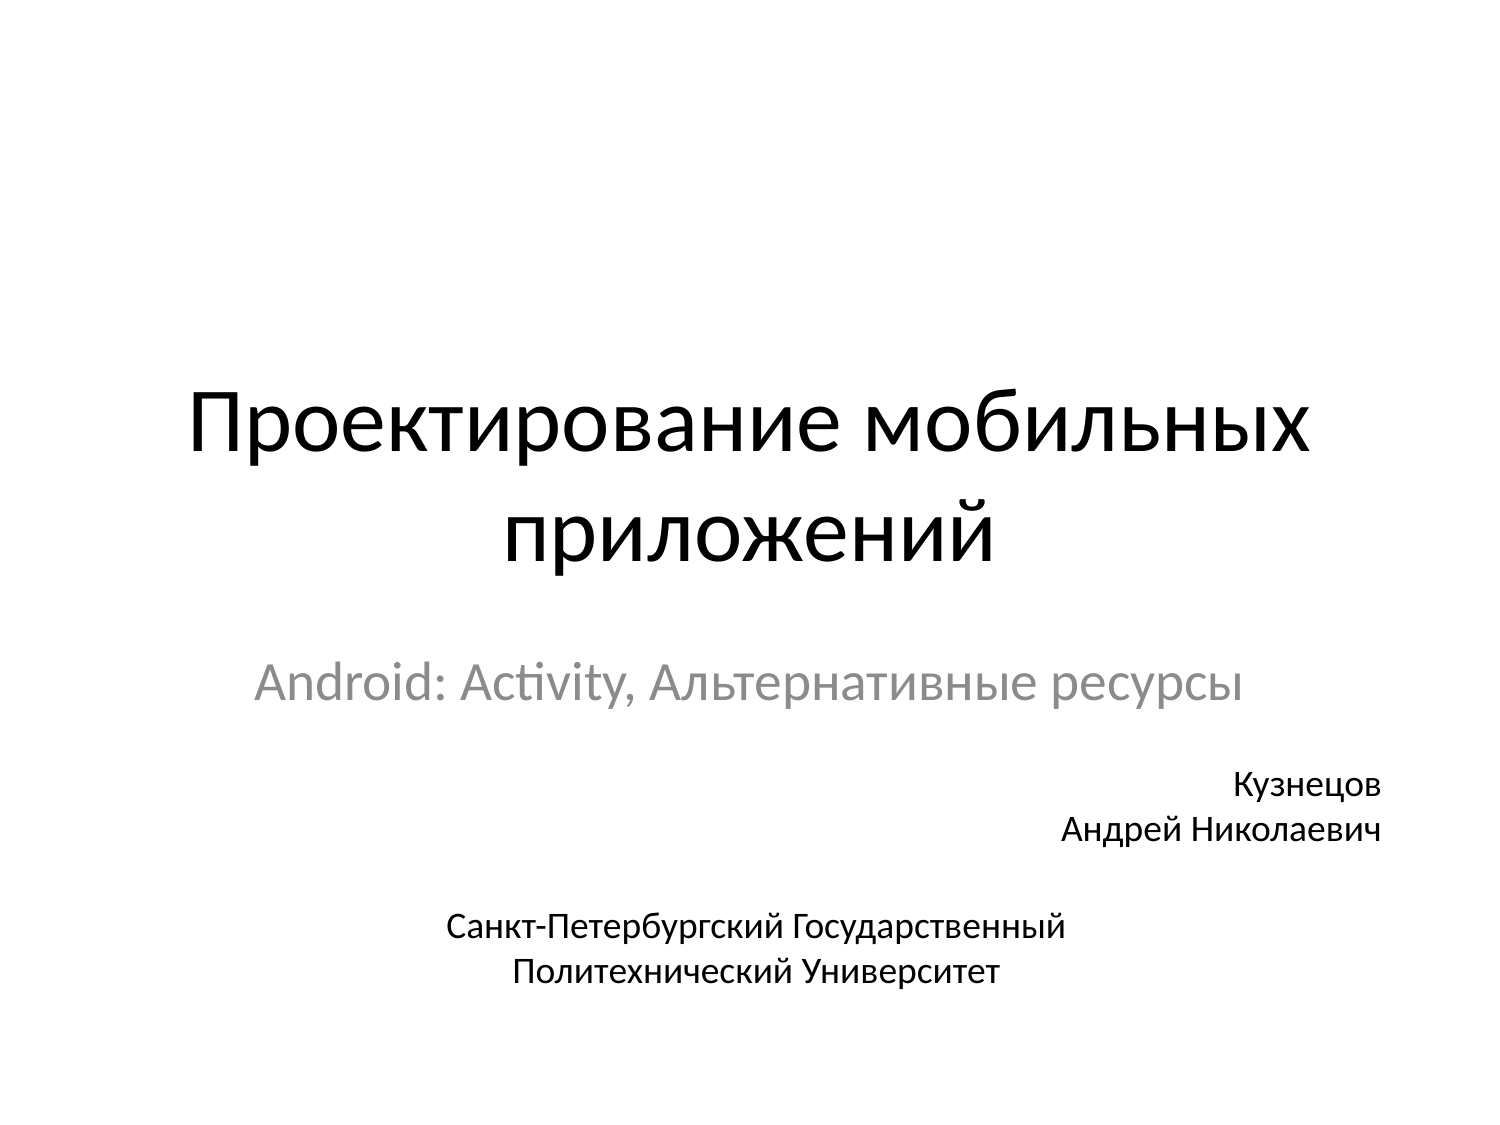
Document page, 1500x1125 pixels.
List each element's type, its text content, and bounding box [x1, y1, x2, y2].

subtitle Android: Activity, Альтернативные ресурсы [206, 637, 1294, 764]
text_box Кузнецов Андрей Николаевич [1045, 751, 1397, 857]
text_box Санкт-Петербургский Государственный Политехнический Университет [431, 893, 1082, 998]
title Проектирование мобильных приложений [112, 349, 1388, 591]
